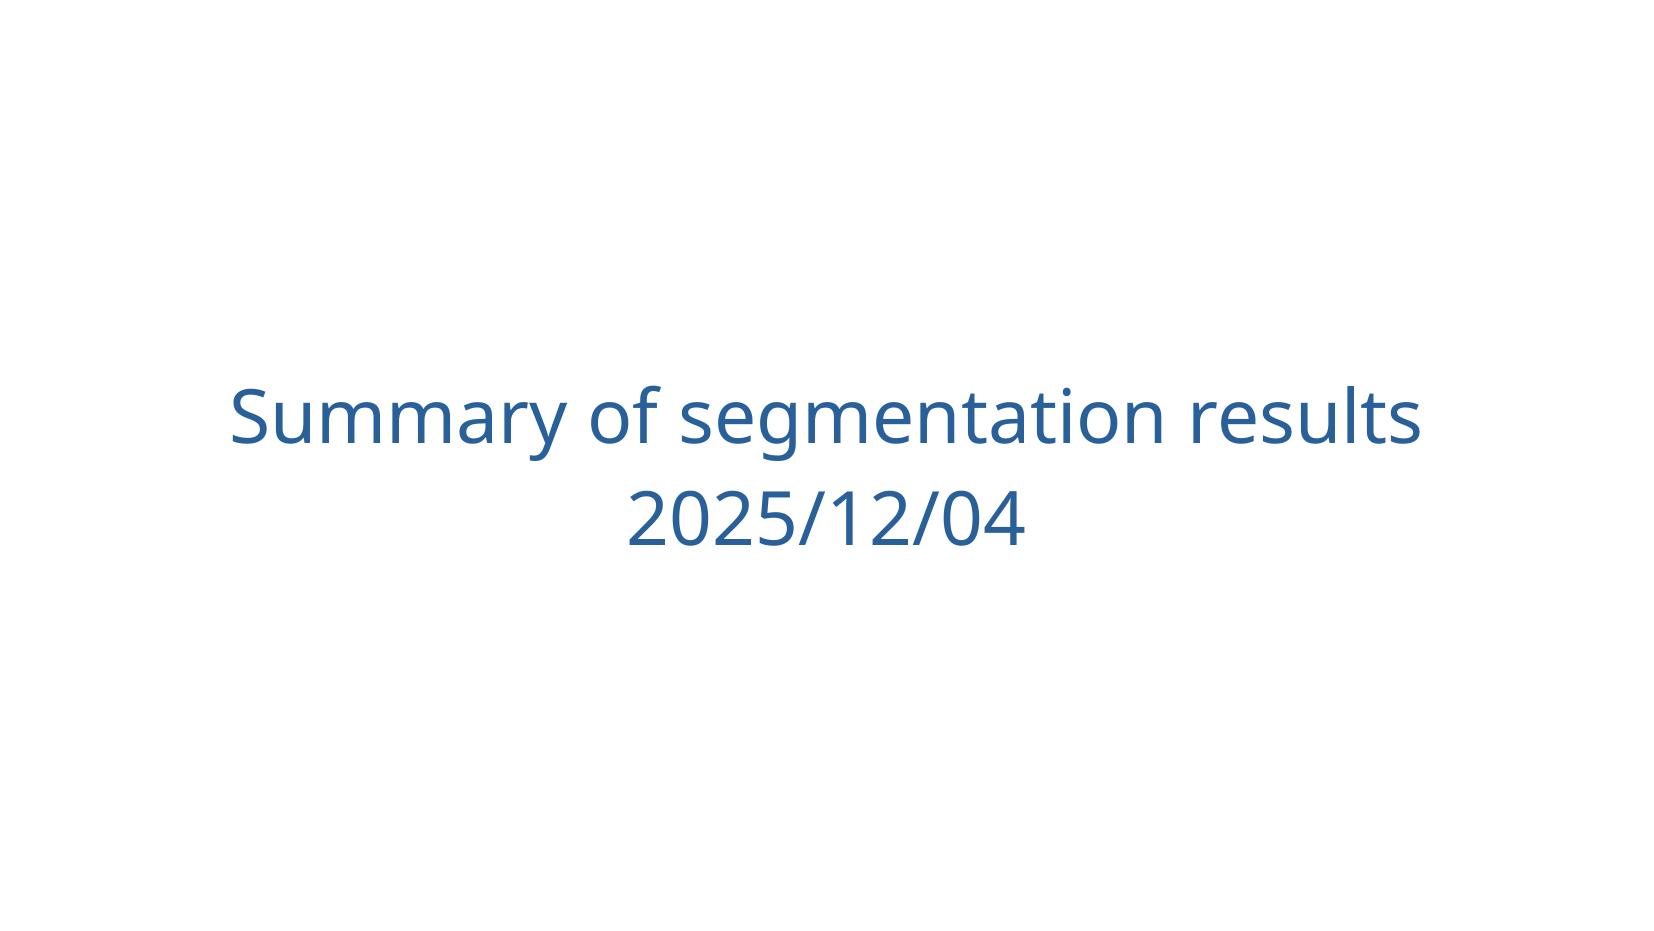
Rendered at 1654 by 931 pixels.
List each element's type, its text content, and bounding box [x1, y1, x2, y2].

title Summary of segmentation results 2025/12/04 [82, 374, 1571, 556]
